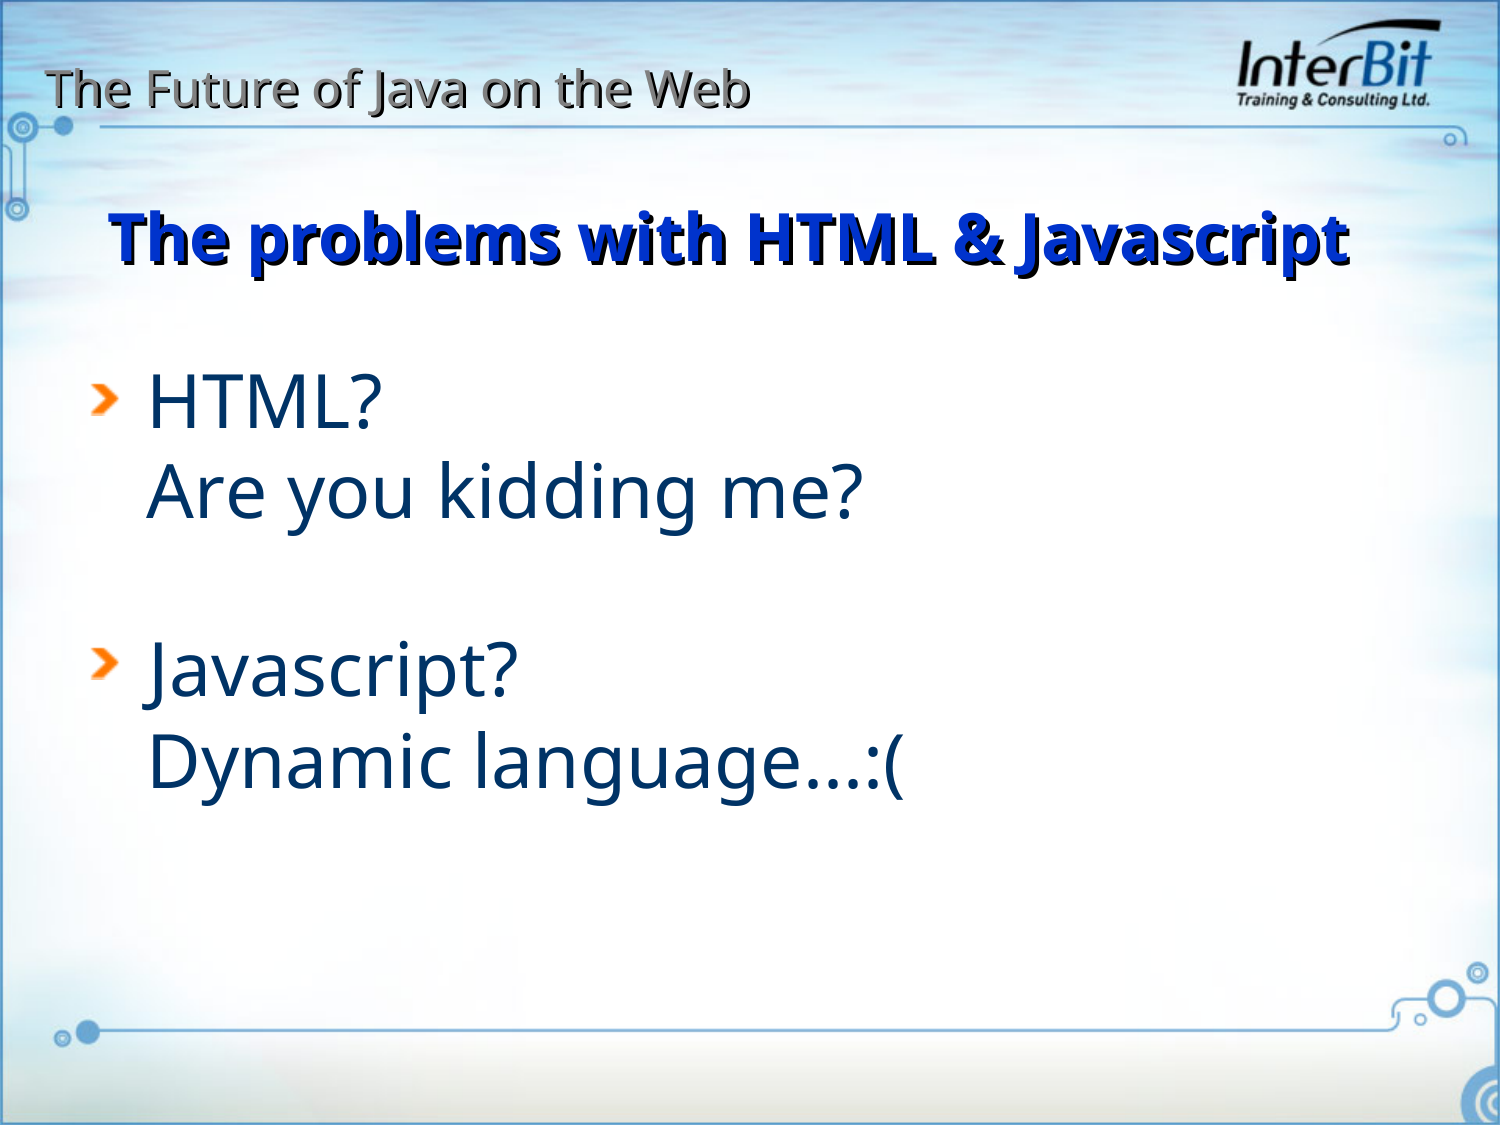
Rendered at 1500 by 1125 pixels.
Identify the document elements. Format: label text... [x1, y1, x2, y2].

title The Future of Java on the Web [29, 23, 1379, 149]
list The problems with HTML & Javascript HTML? Are you kidding me? Javascript? Dynamic language...:( [75, 187, 1426, 1038]
picture [0, 0, 1500, 1125]
